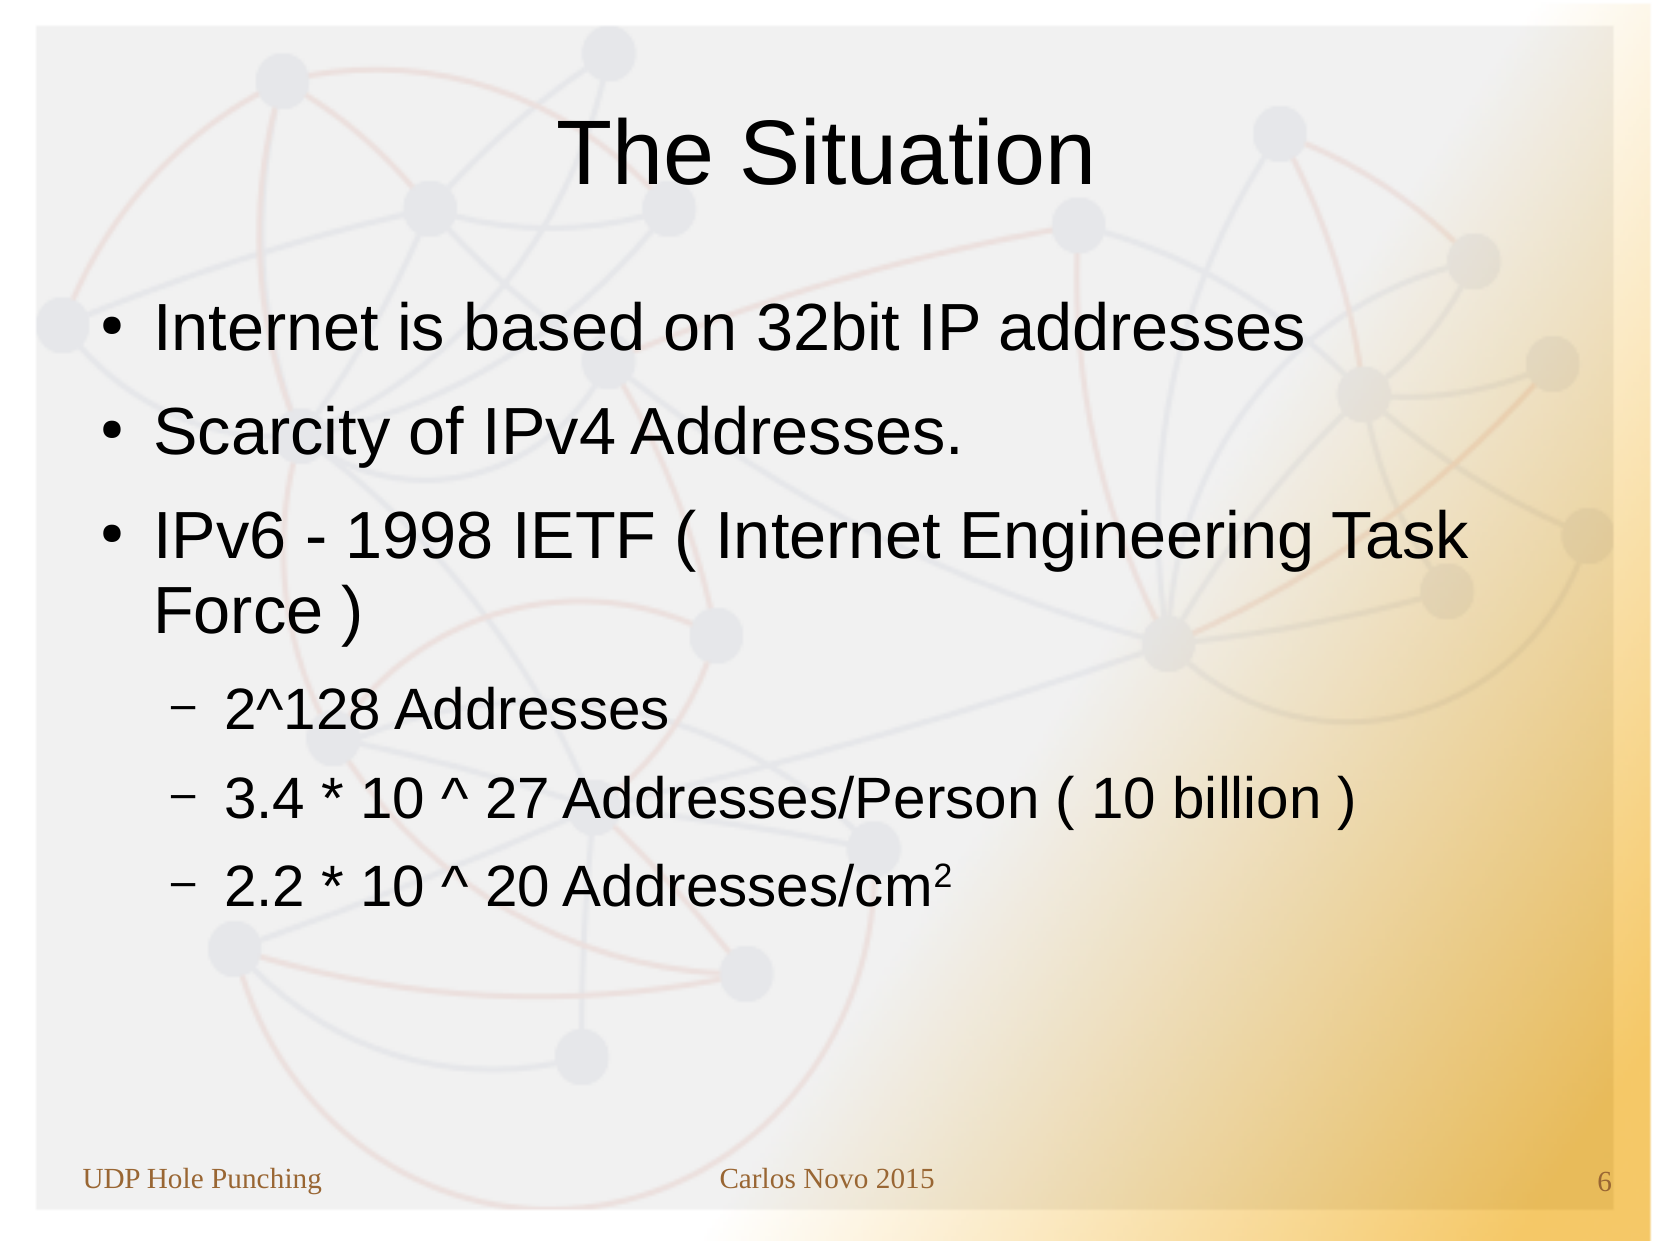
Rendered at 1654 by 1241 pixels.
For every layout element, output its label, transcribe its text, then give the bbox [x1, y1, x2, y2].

list Internet is based on 32bit IP addresses Scarcity of IPv4 Addresses. IPv6 - 1998 IETF ( Internet Engineering Task Force ) 2^128 Addresses 3.4 * 10 ^ 27 Addresses/Person ( 10 billion ) 2.2 * 10 ^ 20 Addresses/cm2 [82, 290, 1538, 1010]
picture [0, 0, 1654, 1241]
title The Situation [82, 49, 1571, 257]
